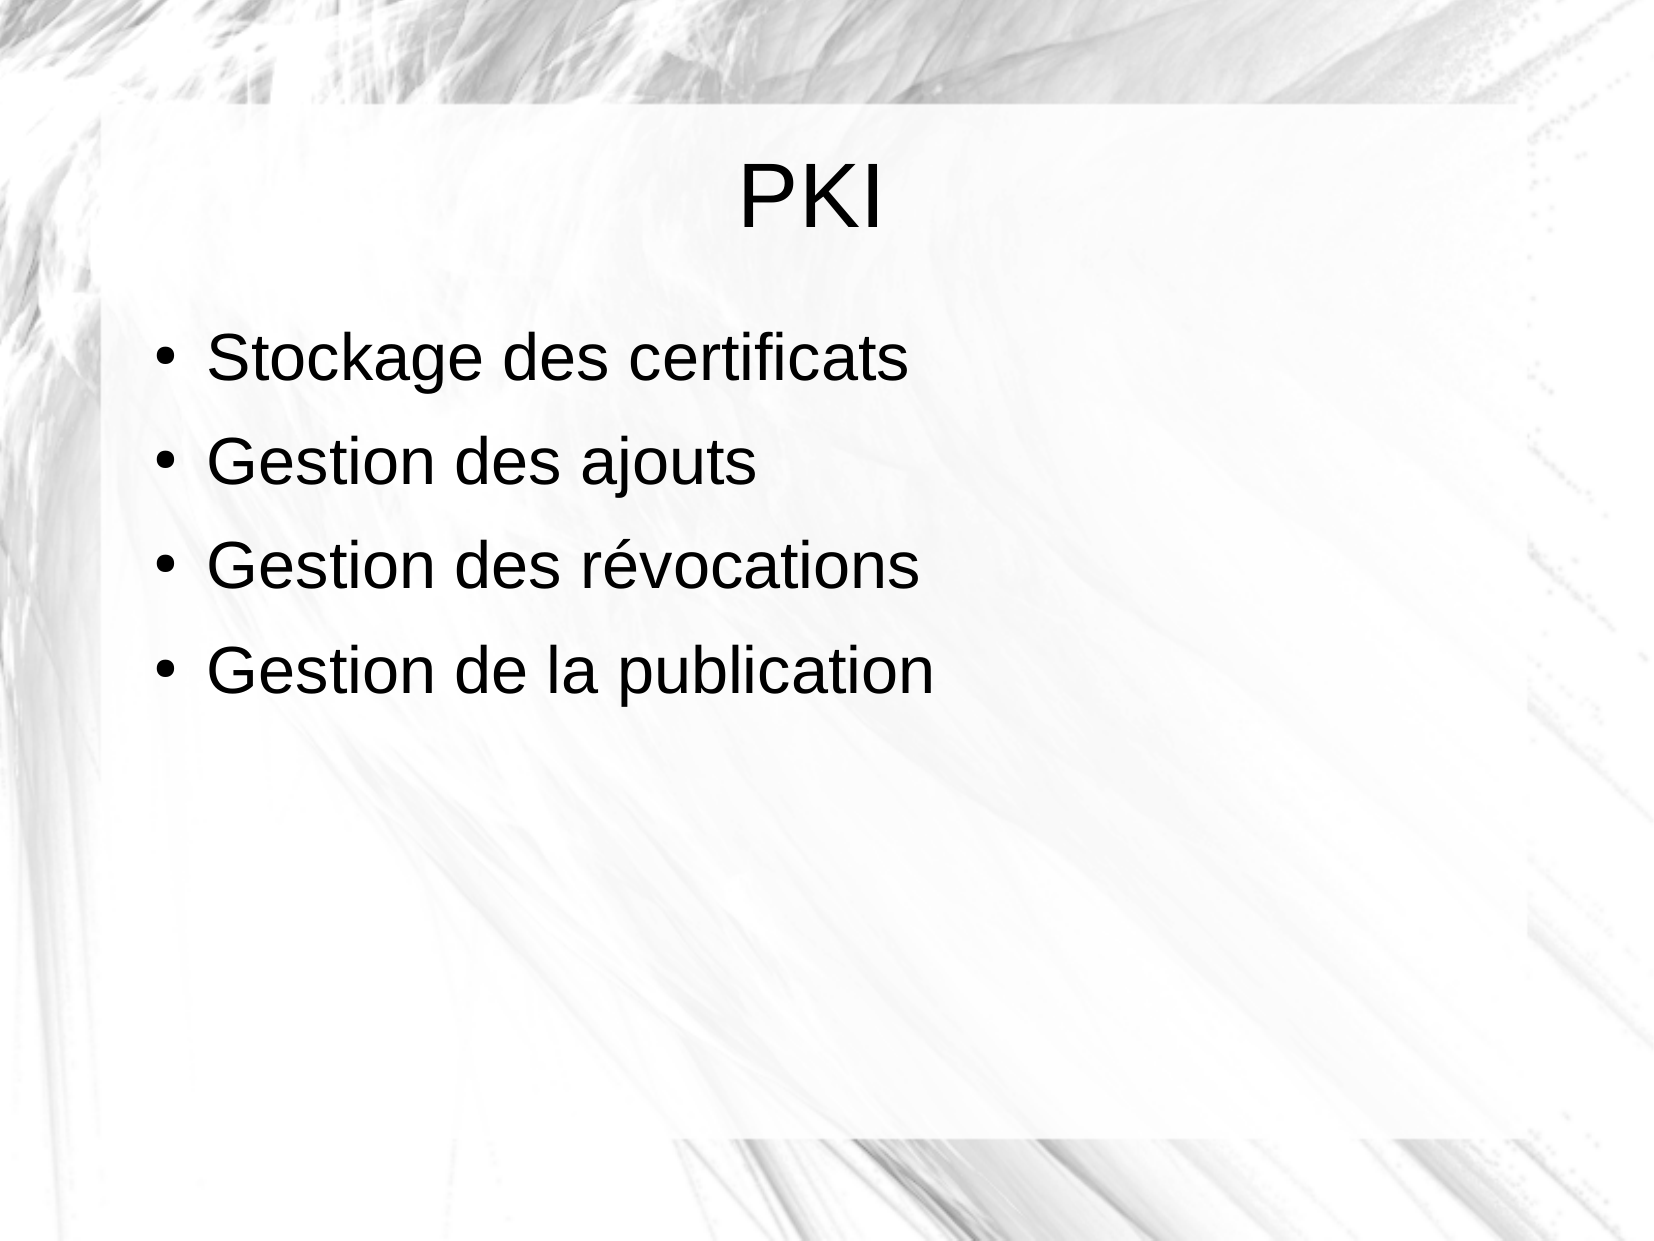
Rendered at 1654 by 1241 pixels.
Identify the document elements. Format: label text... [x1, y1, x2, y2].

picture [0, 0, 1654, 1241]
title PKI [118, 112, 1506, 281]
list Stockage des certificats Gestion des ajouts Gestion des révocations Gestion de la publication [118, 319, 1571, 931]
